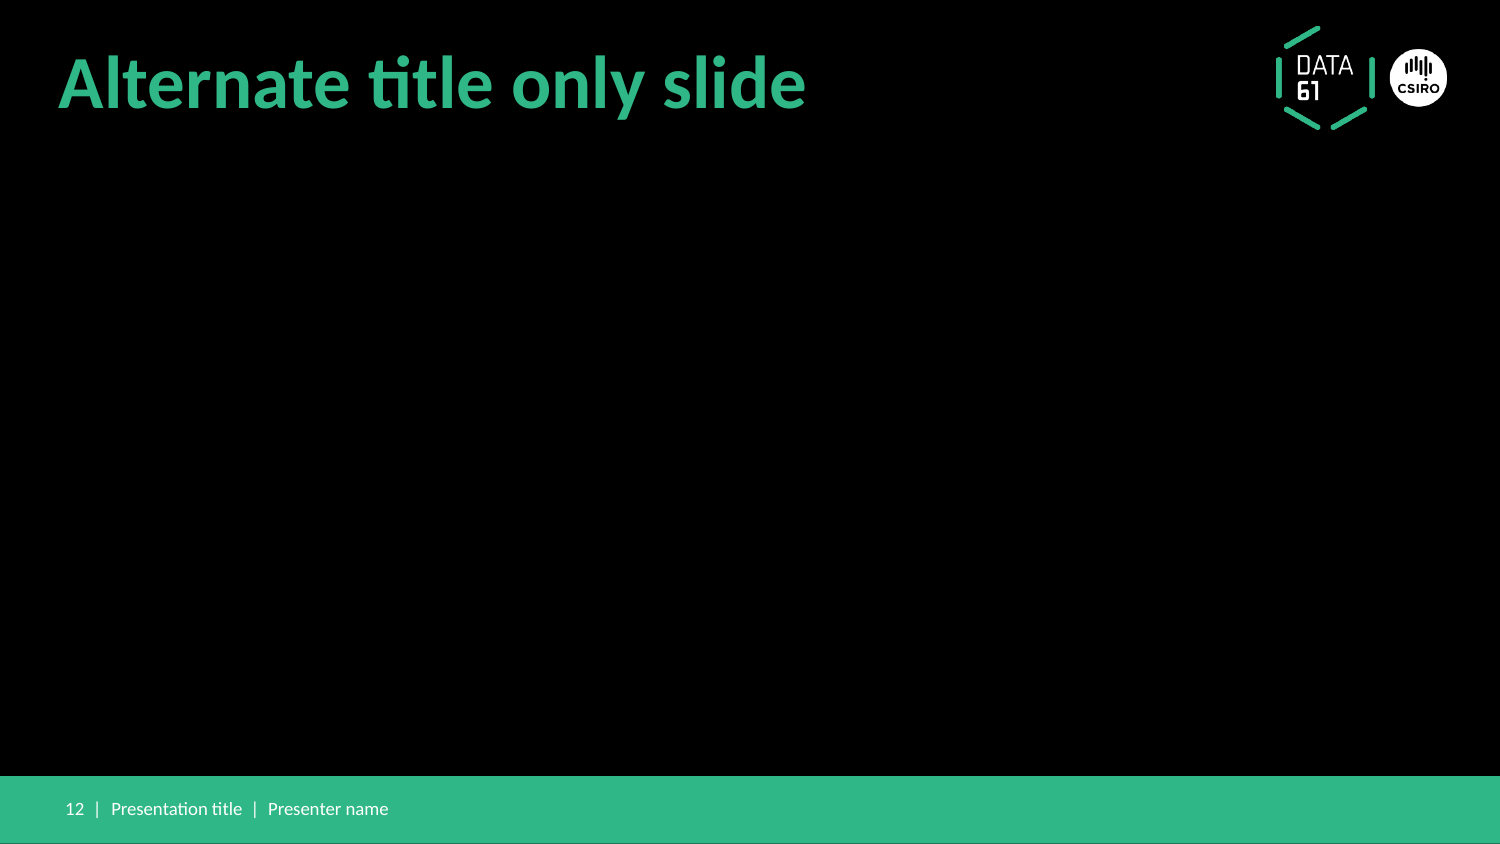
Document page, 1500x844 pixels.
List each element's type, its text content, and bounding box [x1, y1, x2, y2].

footer Presentation title | Presenter name [111, 800, 1110, 816]
picture [1276, 26, 1447, 130]
title Alternate title only slide [58, 33, 1258, 139]
slide_number <number> | [54, 800, 102, 816]
